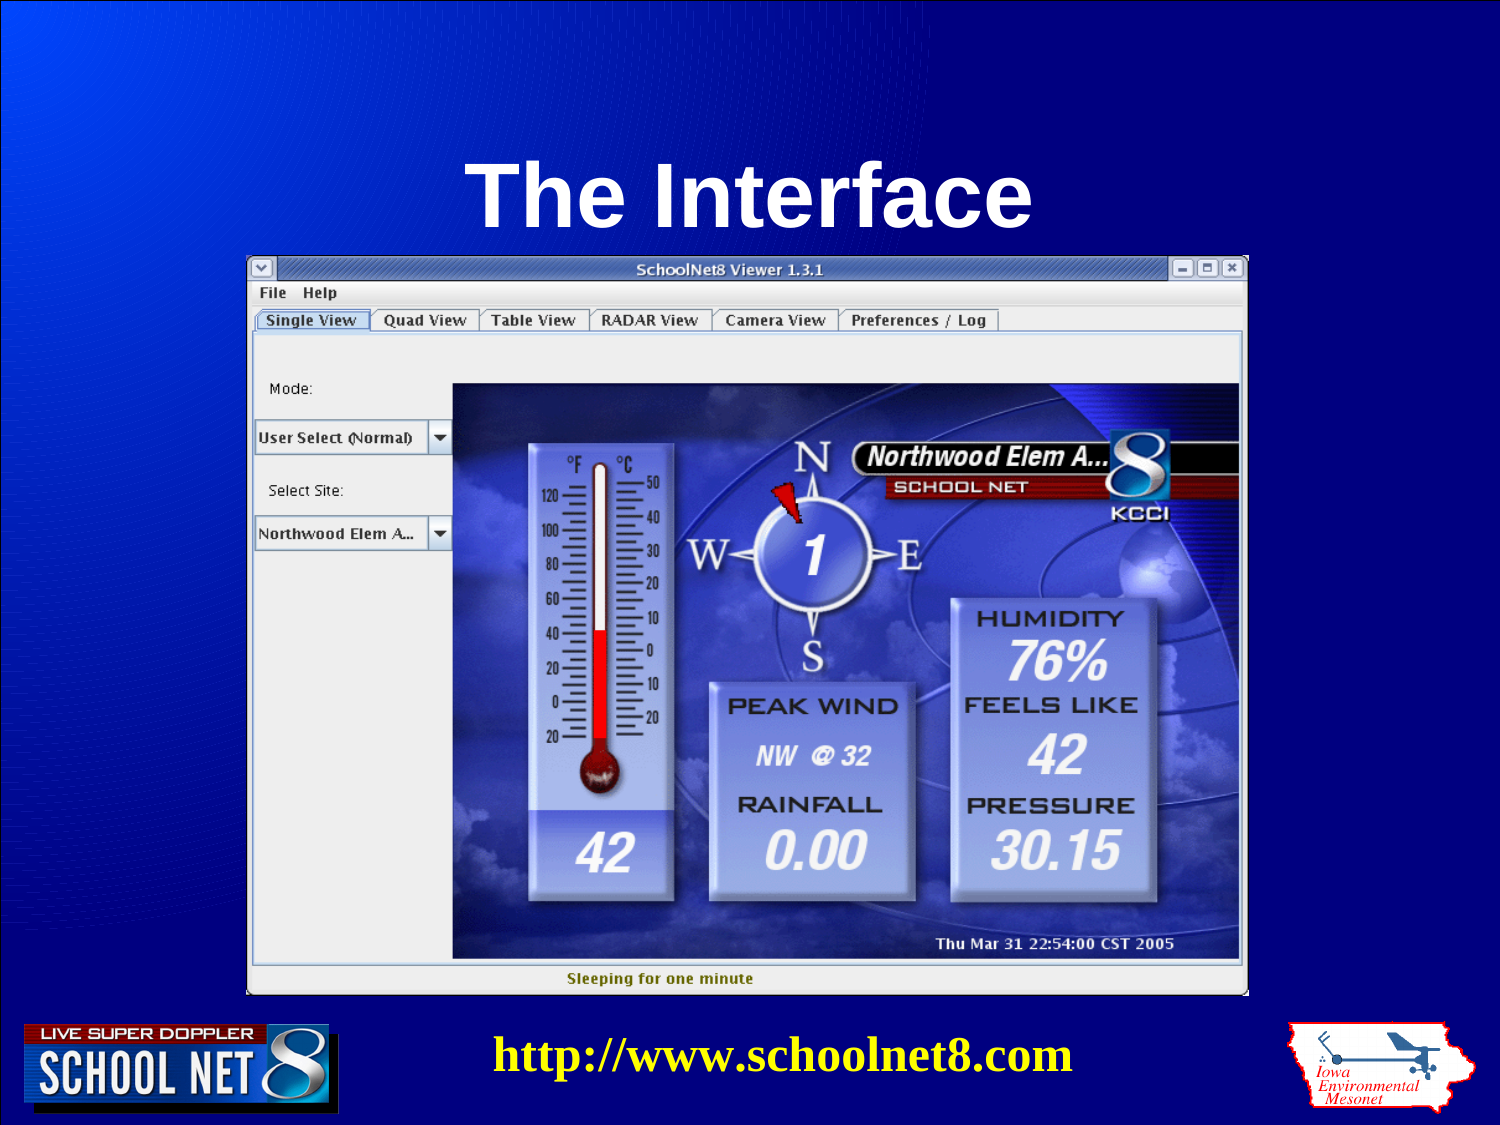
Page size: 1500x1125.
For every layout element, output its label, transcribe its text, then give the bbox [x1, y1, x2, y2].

title The Interface [112, 78, 1388, 309]
picture [24, 1024, 329, 1103]
picture [246, 255, 1249, 996]
picture [1287, 1021, 1476, 1114]
